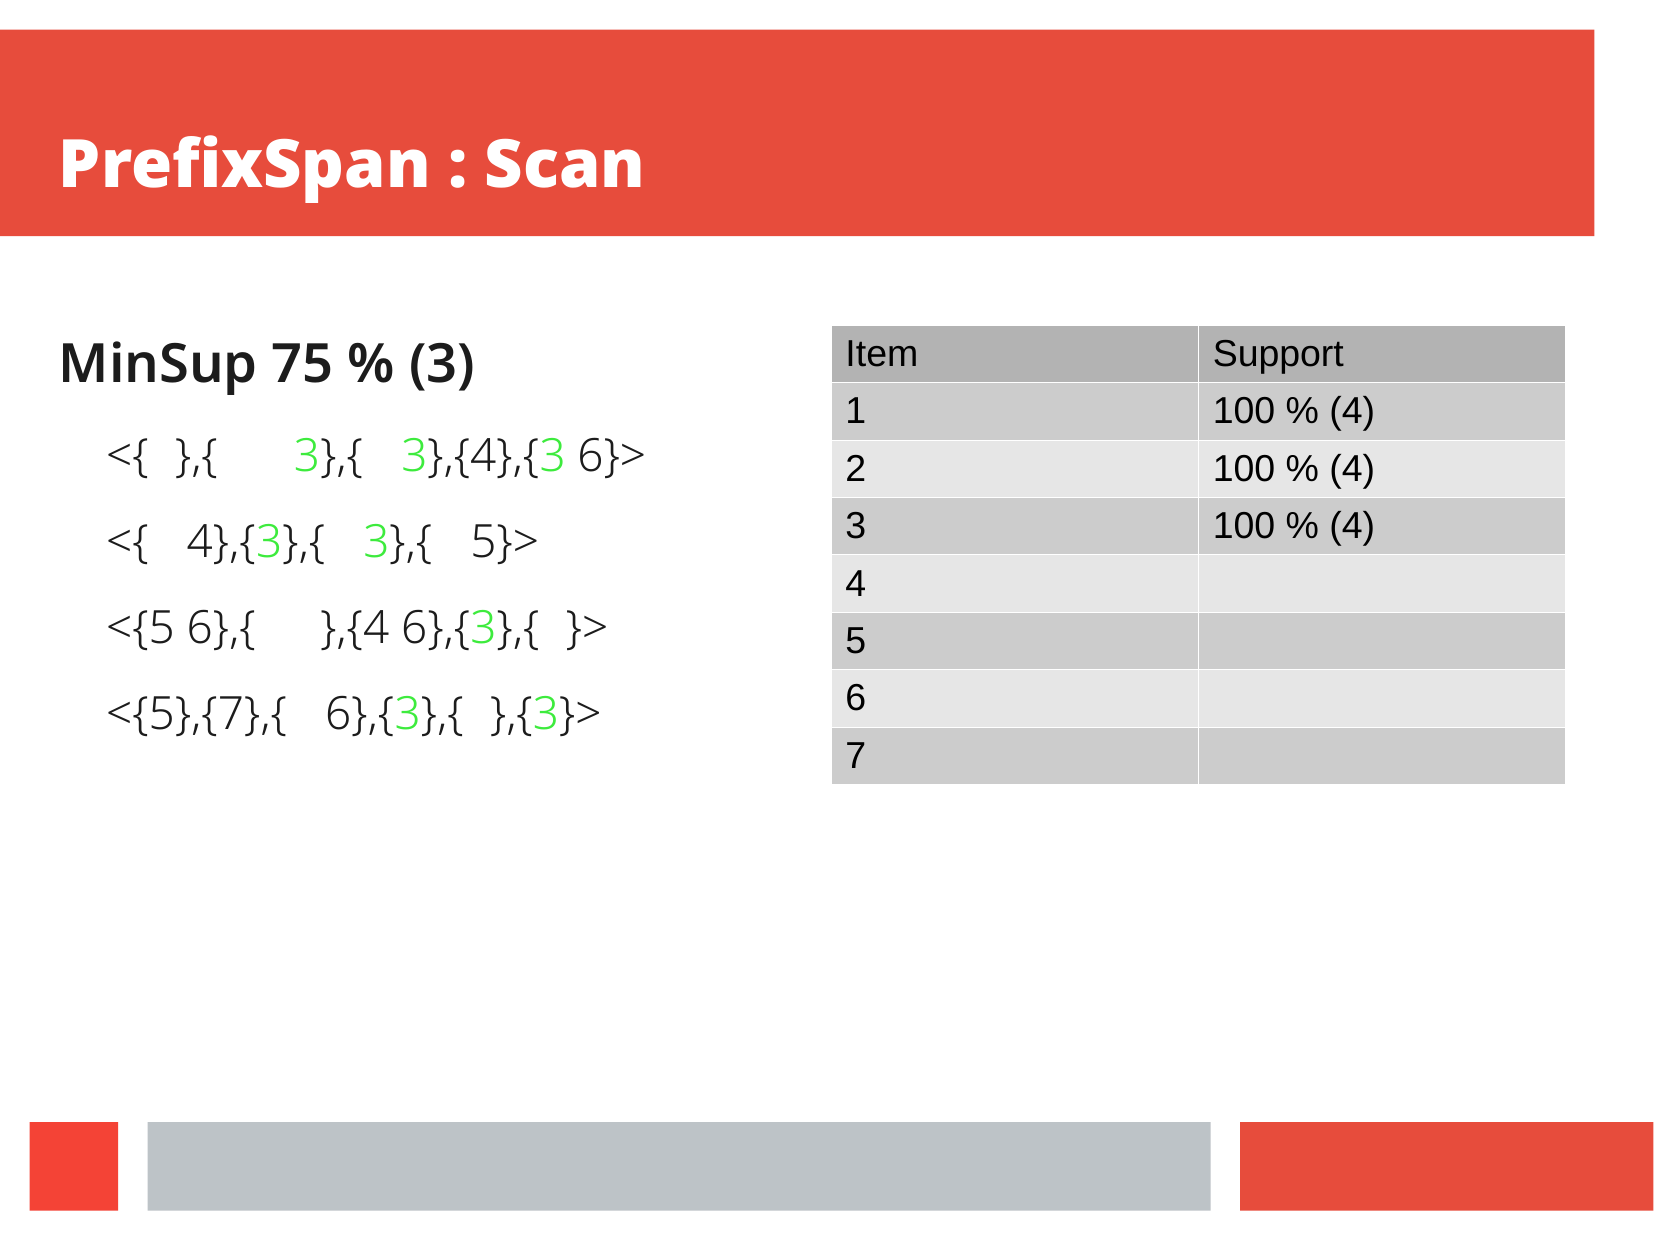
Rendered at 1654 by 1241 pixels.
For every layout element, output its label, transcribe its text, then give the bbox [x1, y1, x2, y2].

table_cell [1199, 670, 1565, 727]
table_header Support [1199, 326, 1565, 382]
table_cell 6 [832, 670, 1198, 727]
list MinSup 75 % (3) <{1},{1 2 3},{1 3},{4},{3 6}> <{1 4},{3},{2 3},{1 5}> <{5 6},{1 2},{4 6},{3},{2}> <{5},{7},{1 6},{3},{2},{3}> [59, 324, 794, 1093]
table_cell 5 [832, 613, 1198, 669]
table_header Item [832, 326, 1198, 382]
table_cell 2 [832, 441, 1198, 497]
table_cell 1 [832, 383, 1198, 440]
table_cell [1199, 728, 1565, 784]
table_cell 4 [832, 555, 1198, 612]
table_cell 100 % (4) [1199, 383, 1565, 440]
table_cell [1199, 613, 1565, 669]
table_cell 3 [832, 498, 1198, 554]
table_cell 100 % (4) [1199, 498, 1565, 554]
table_cell [1199, 555, 1565, 612]
title PrefixSpan : Scan [59, 59, 1595, 207]
table_cell 7 [832, 728, 1198, 784]
table_cell 100 % (4) [1199, 441, 1565, 497]
